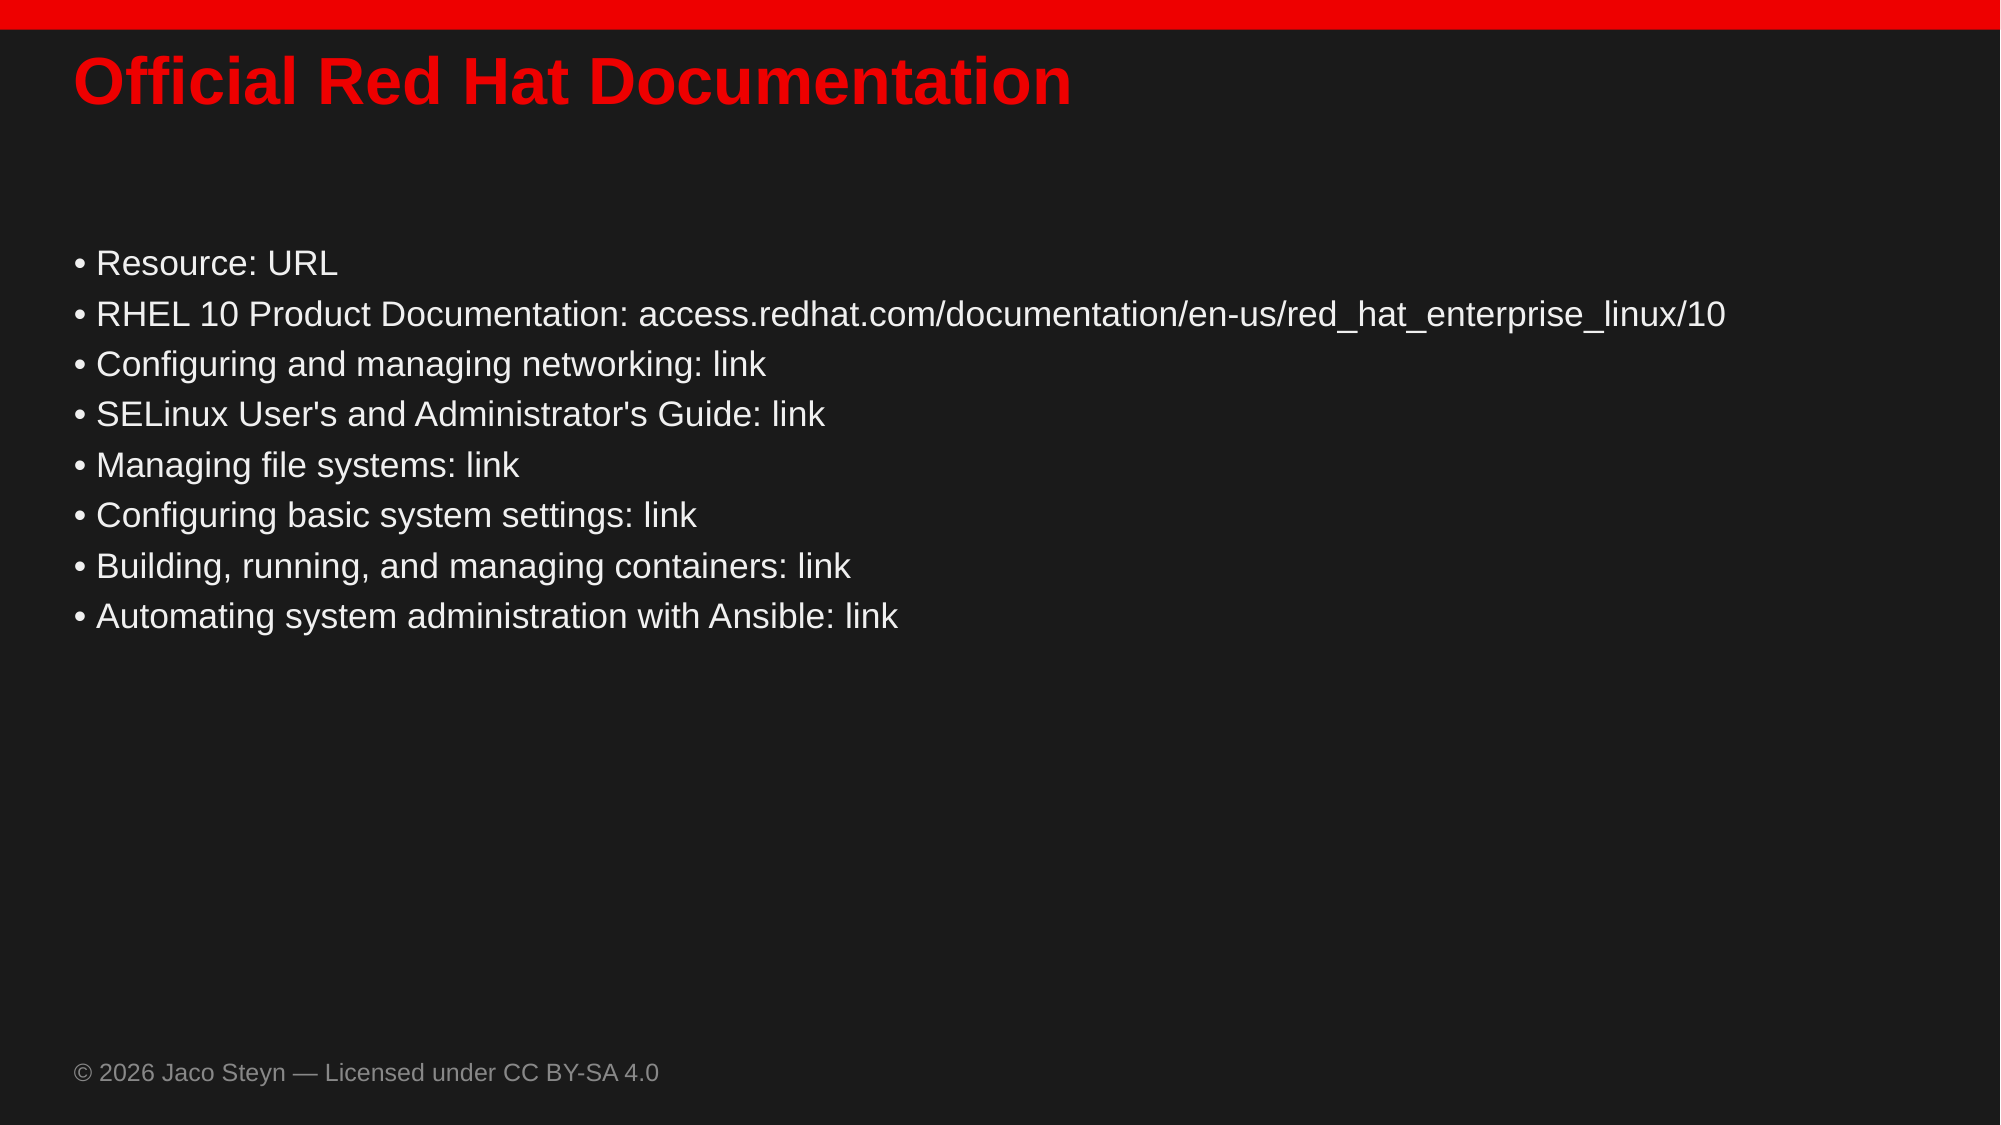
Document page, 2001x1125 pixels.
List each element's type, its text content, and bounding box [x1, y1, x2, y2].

text_box Official Red Hat Documentation [59, 36, 1942, 208]
text_box [0, 0, 2001, 30]
text_box • Resource: URL • RHEL 10 Product Documentation: access.redhat.com/documentation/en-us/red_hat_enterprise_linux/10 • Configuring and managing networking: link • SELinux User's and Administrator's Guide: link • Managing file systems: link • Configuring basic system settings: link • Building, running, and managing containers: link • Automating system administration with Ansible: link [59, 236, 1942, 1037]
text_box © 2026 Jaco Steyn — Licensed under CC BY-SA 4.0 [59, 1051, 1942, 1093]
